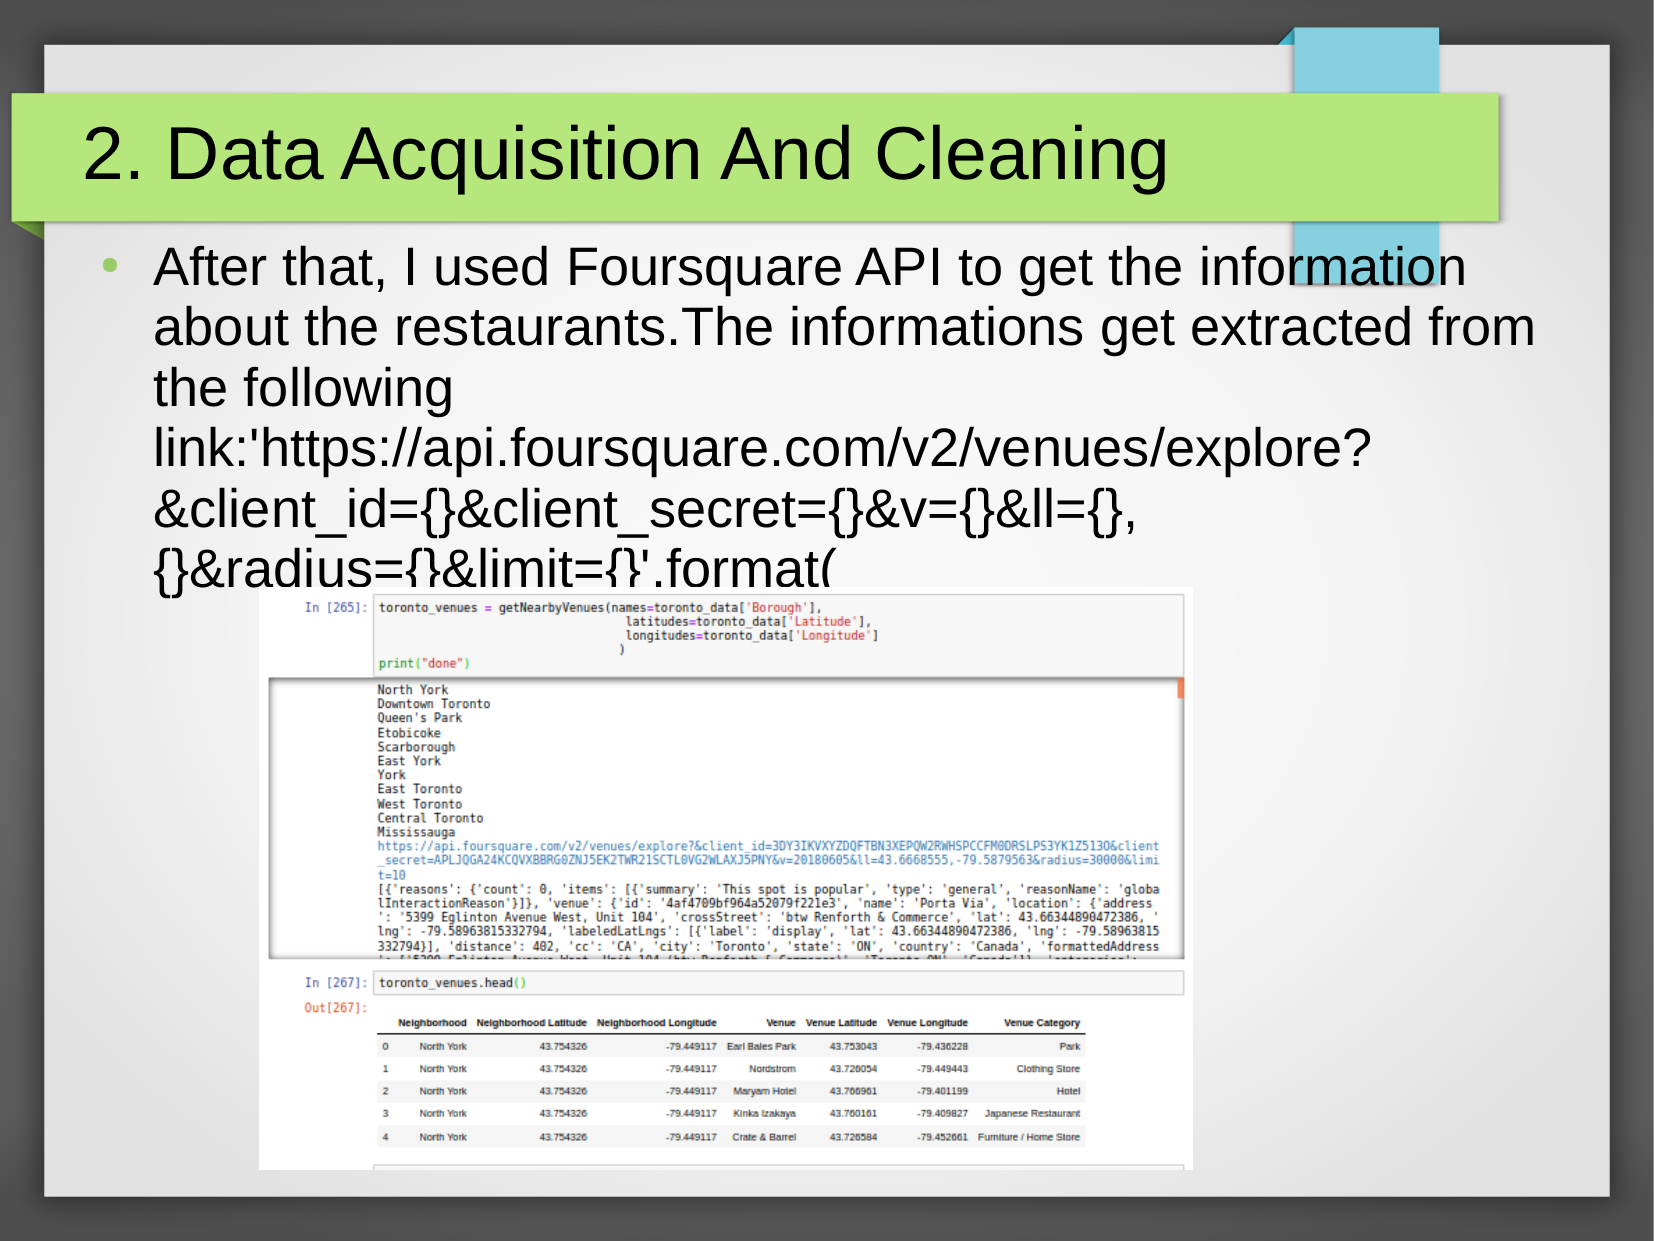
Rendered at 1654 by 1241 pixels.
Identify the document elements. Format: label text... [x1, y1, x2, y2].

picture [0, 0, 1654, 1241]
list After that, I used Foursquare API to get the information about the restaurants.The informations get extracted from the following link:'https://api.foursquare.com/v2/venues/explore?&client_id={}&client_secret={}&v={}&ll={},{}&radius={}&limit={}'.format( [82, 236, 1548, 626]
title 2. Data Acquisition And Cleaning [82, 94, 1264, 213]
